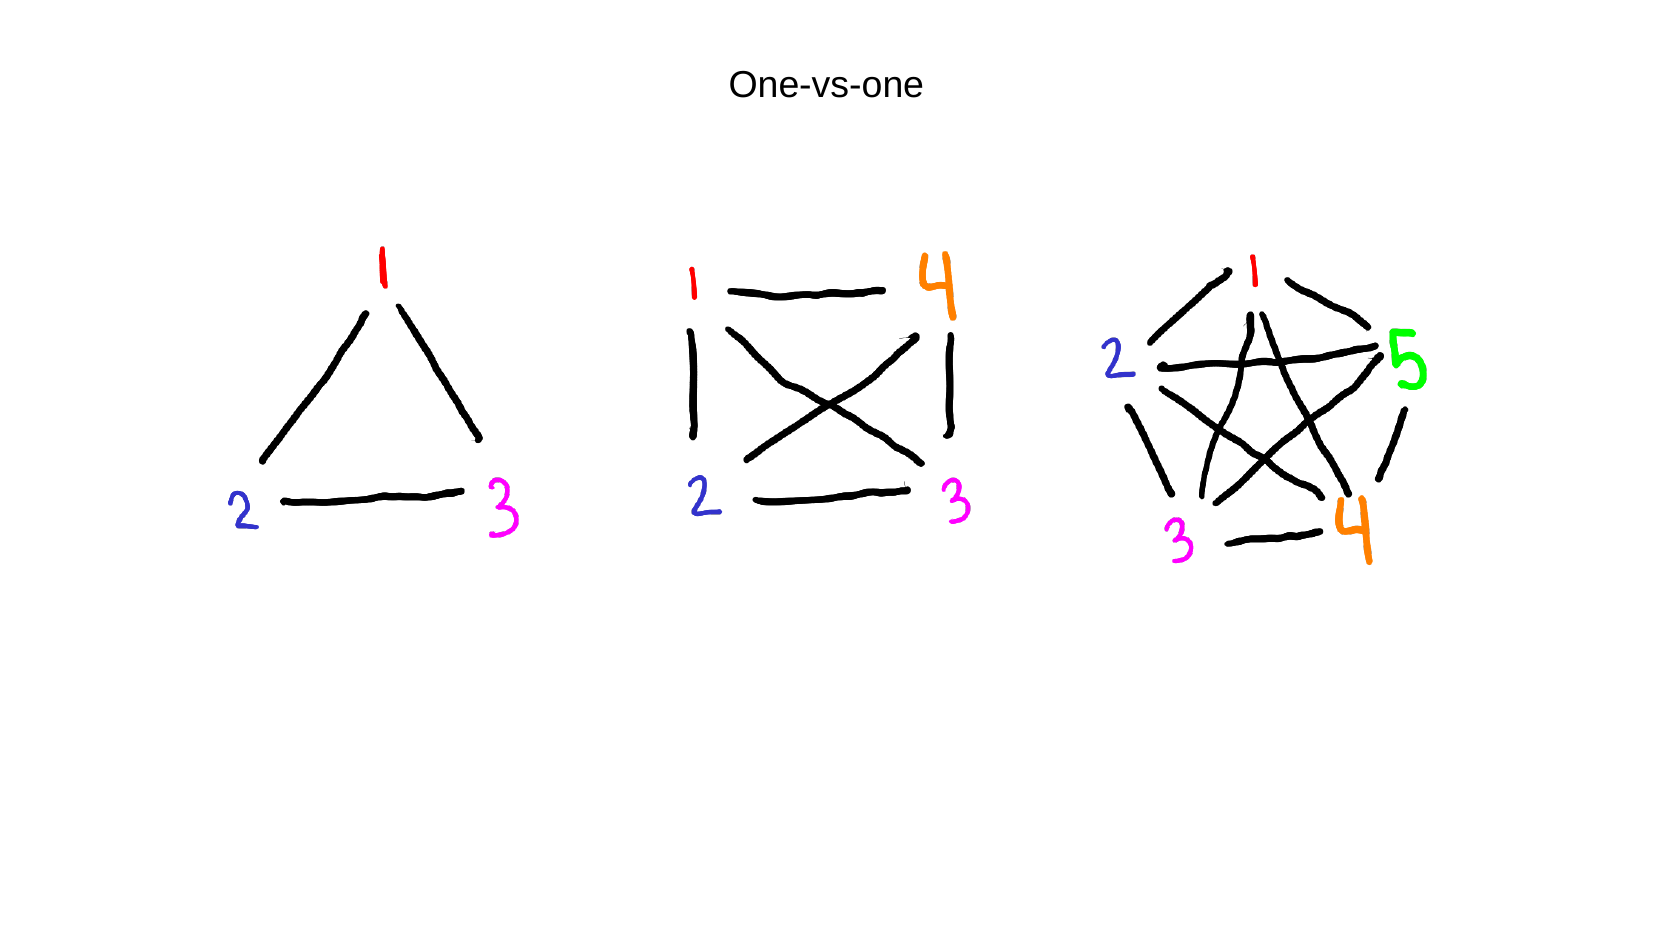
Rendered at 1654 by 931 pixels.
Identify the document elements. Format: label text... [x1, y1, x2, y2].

text_box One-vs-one [713, 55, 1051, 113]
picture [191, 209, 1463, 601]
